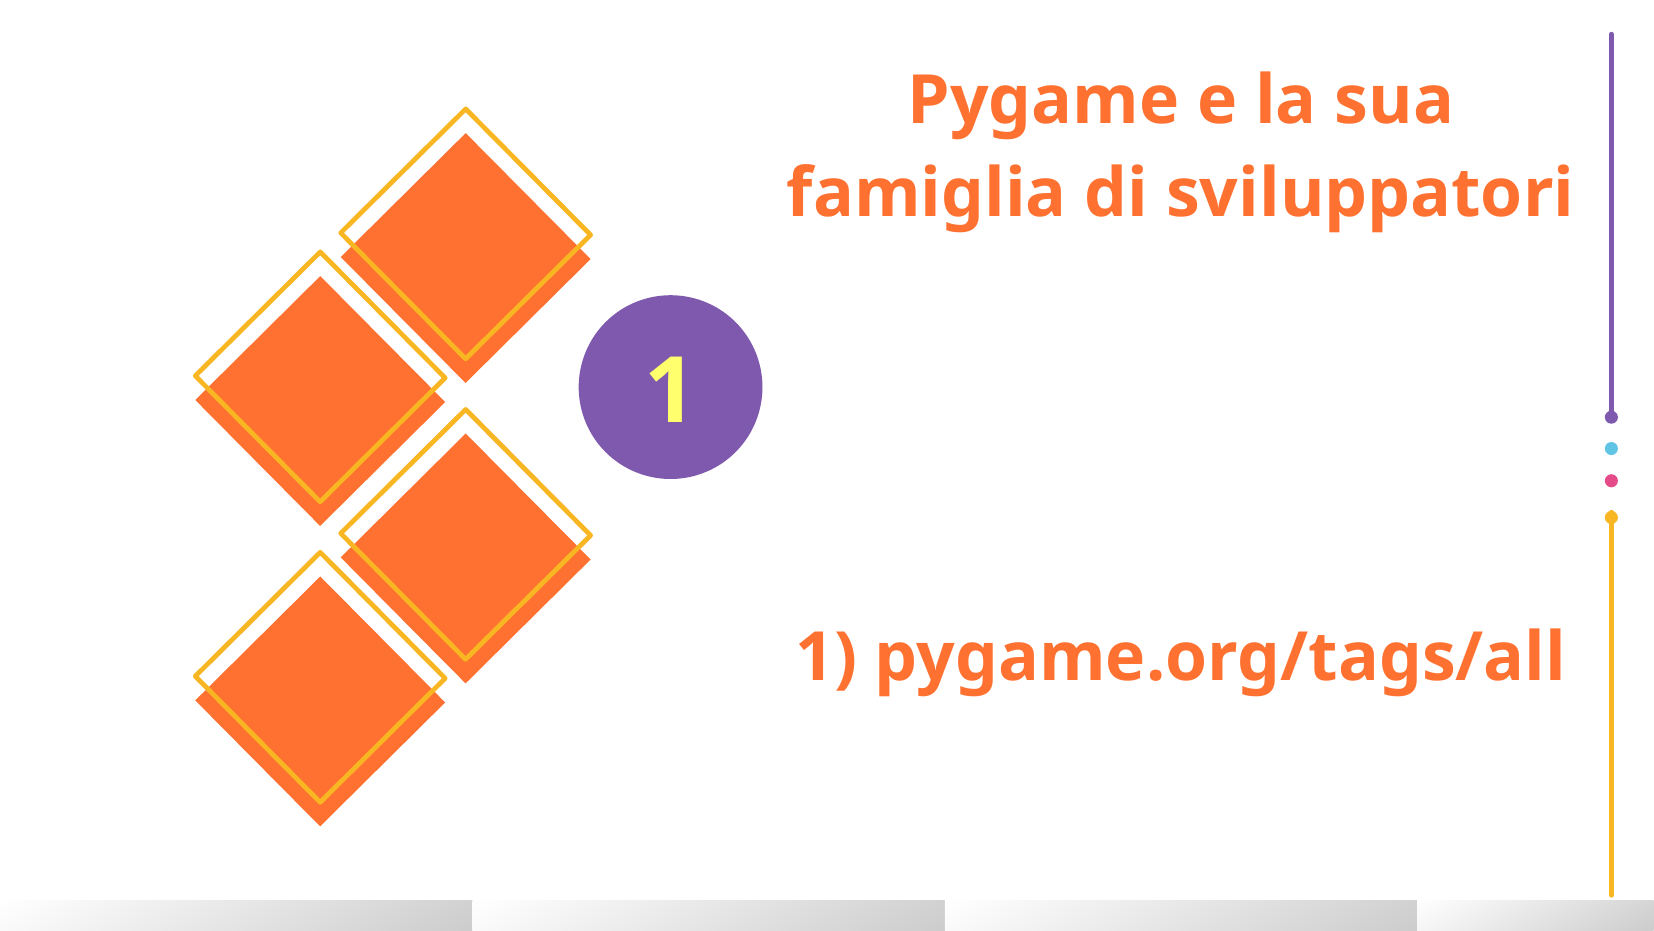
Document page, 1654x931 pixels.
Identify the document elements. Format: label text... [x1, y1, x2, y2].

text_box 1 [578, 295, 763, 479]
title Pygame e la sua famiglia di sviluppatori 1) pygame.org/tags/all [767, 50, 1595, 886]
